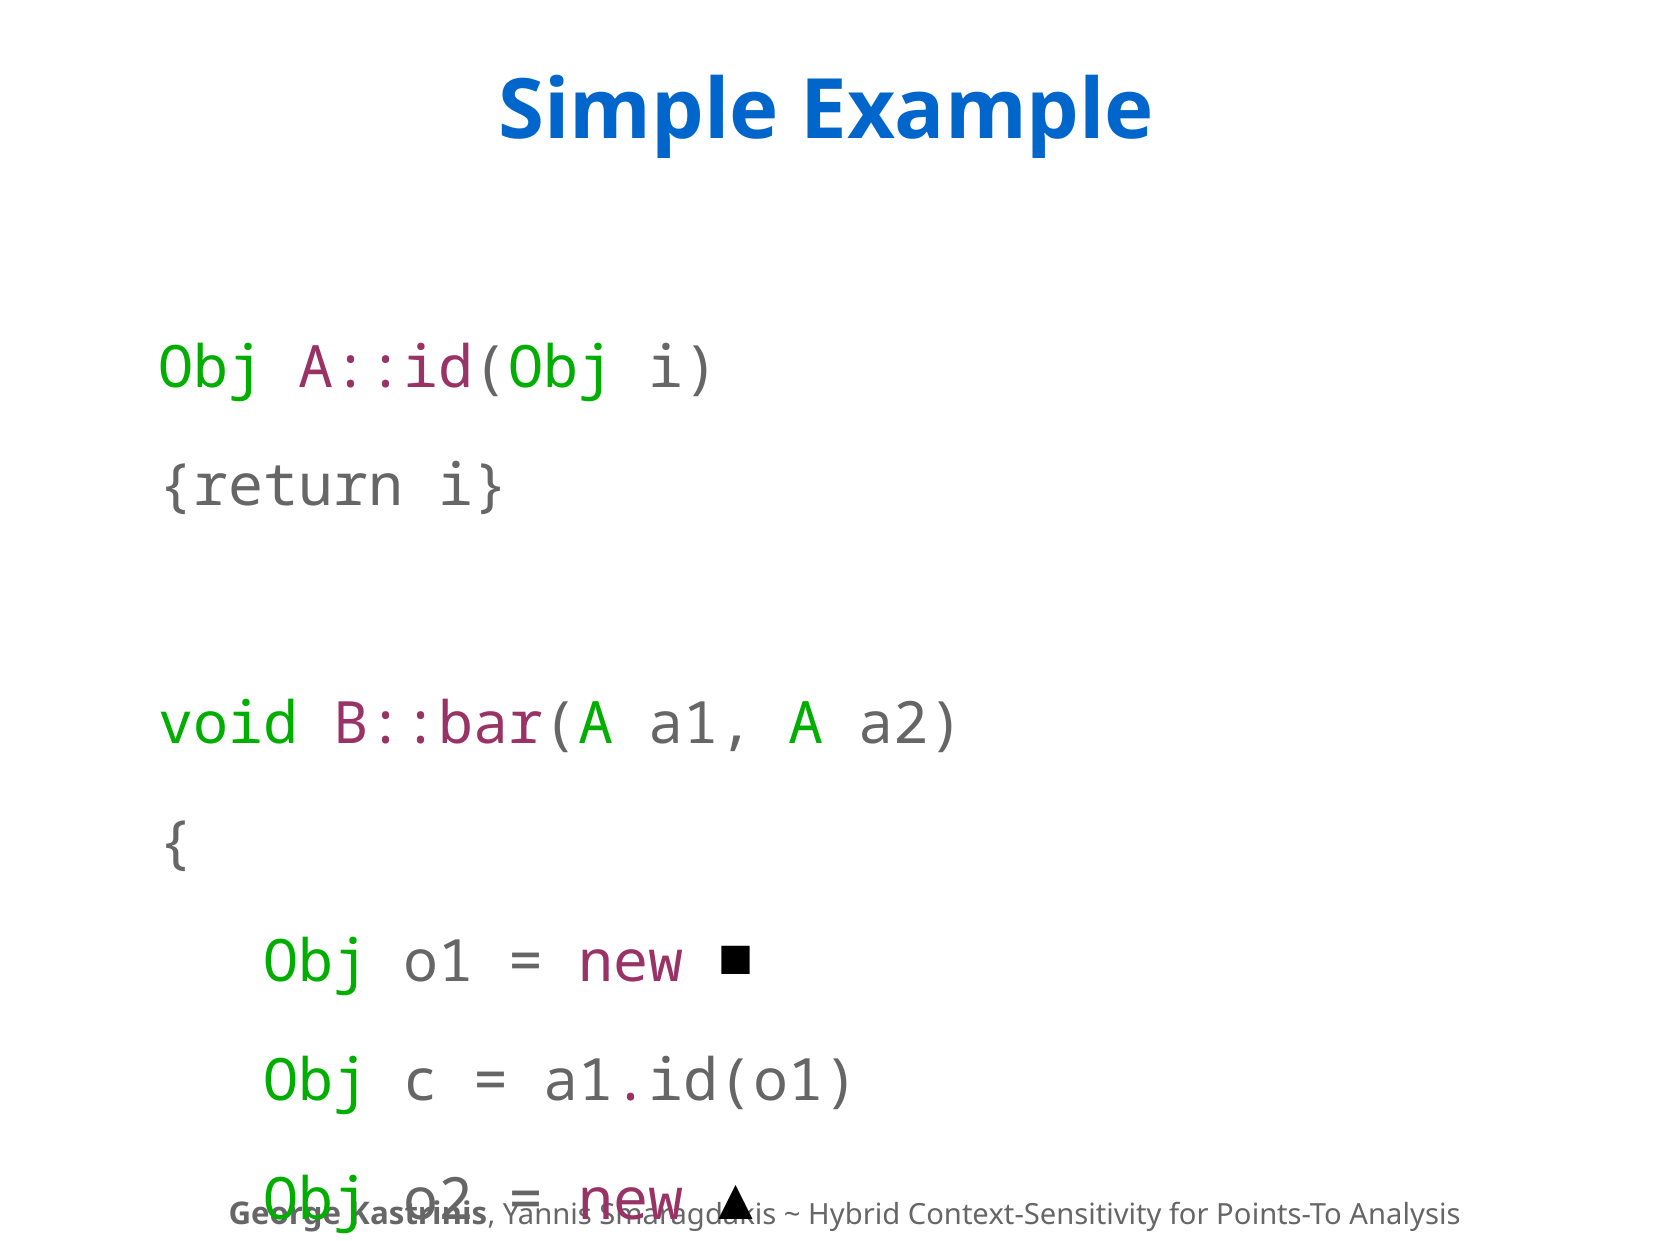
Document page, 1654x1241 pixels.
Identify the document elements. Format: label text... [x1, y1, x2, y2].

text_box Simple Example [209, 41, 1444, 150]
text_box Obj A::id(Obj i) {return i} void B::bar(A a1, A a2) { Obj o1 = new ■ Obj c = a1.id(o1) Obj o2 = new ▲ Obj d = a2.id(o2) } [143, 277, 1005, 963]
